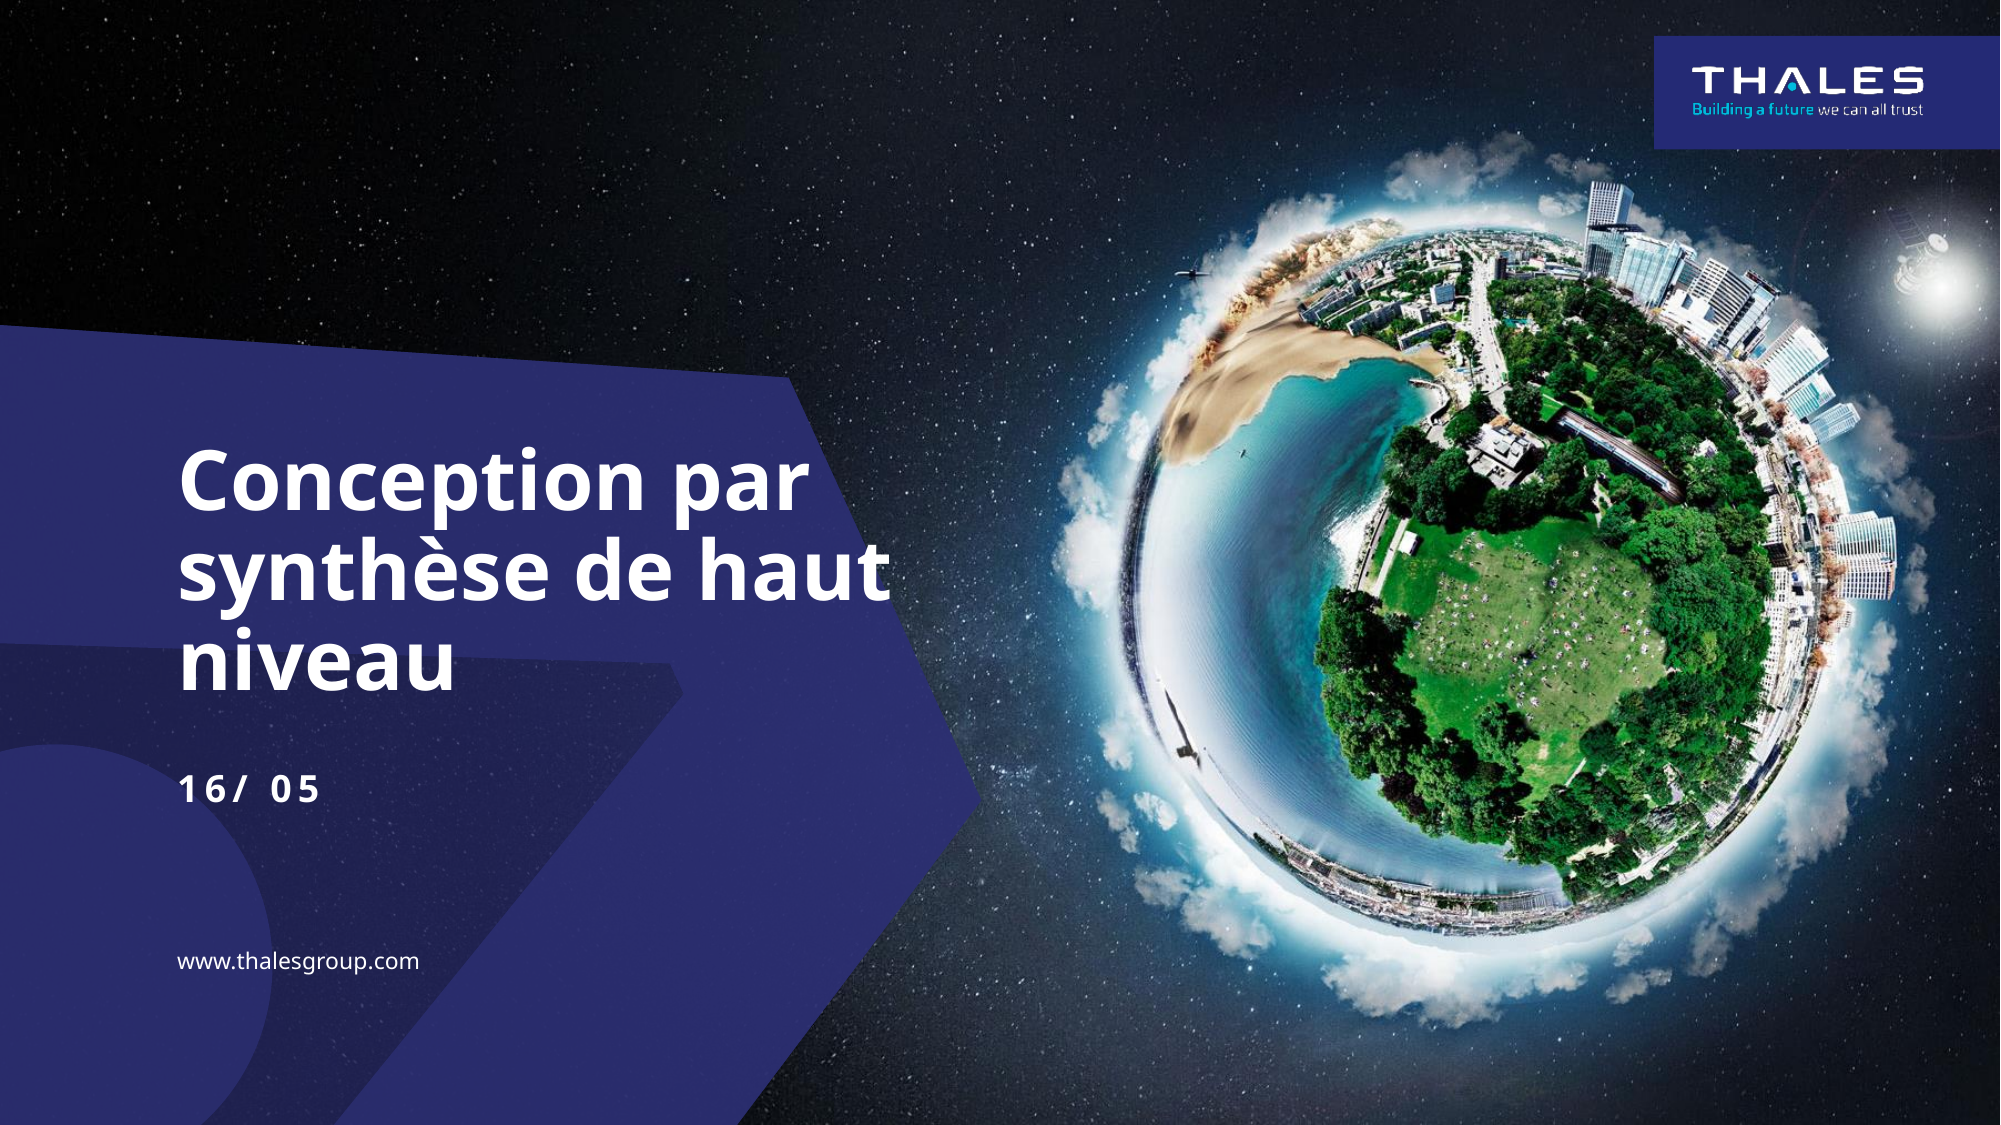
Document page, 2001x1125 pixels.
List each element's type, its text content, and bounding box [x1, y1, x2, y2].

picture [1670, 41, 1945, 145]
list 16/ 05 [177, 759, 803, 859]
title Conception par synthèse de haut niveau [177, 436, 910, 710]
picture [0, 0, 2000, 1125]
